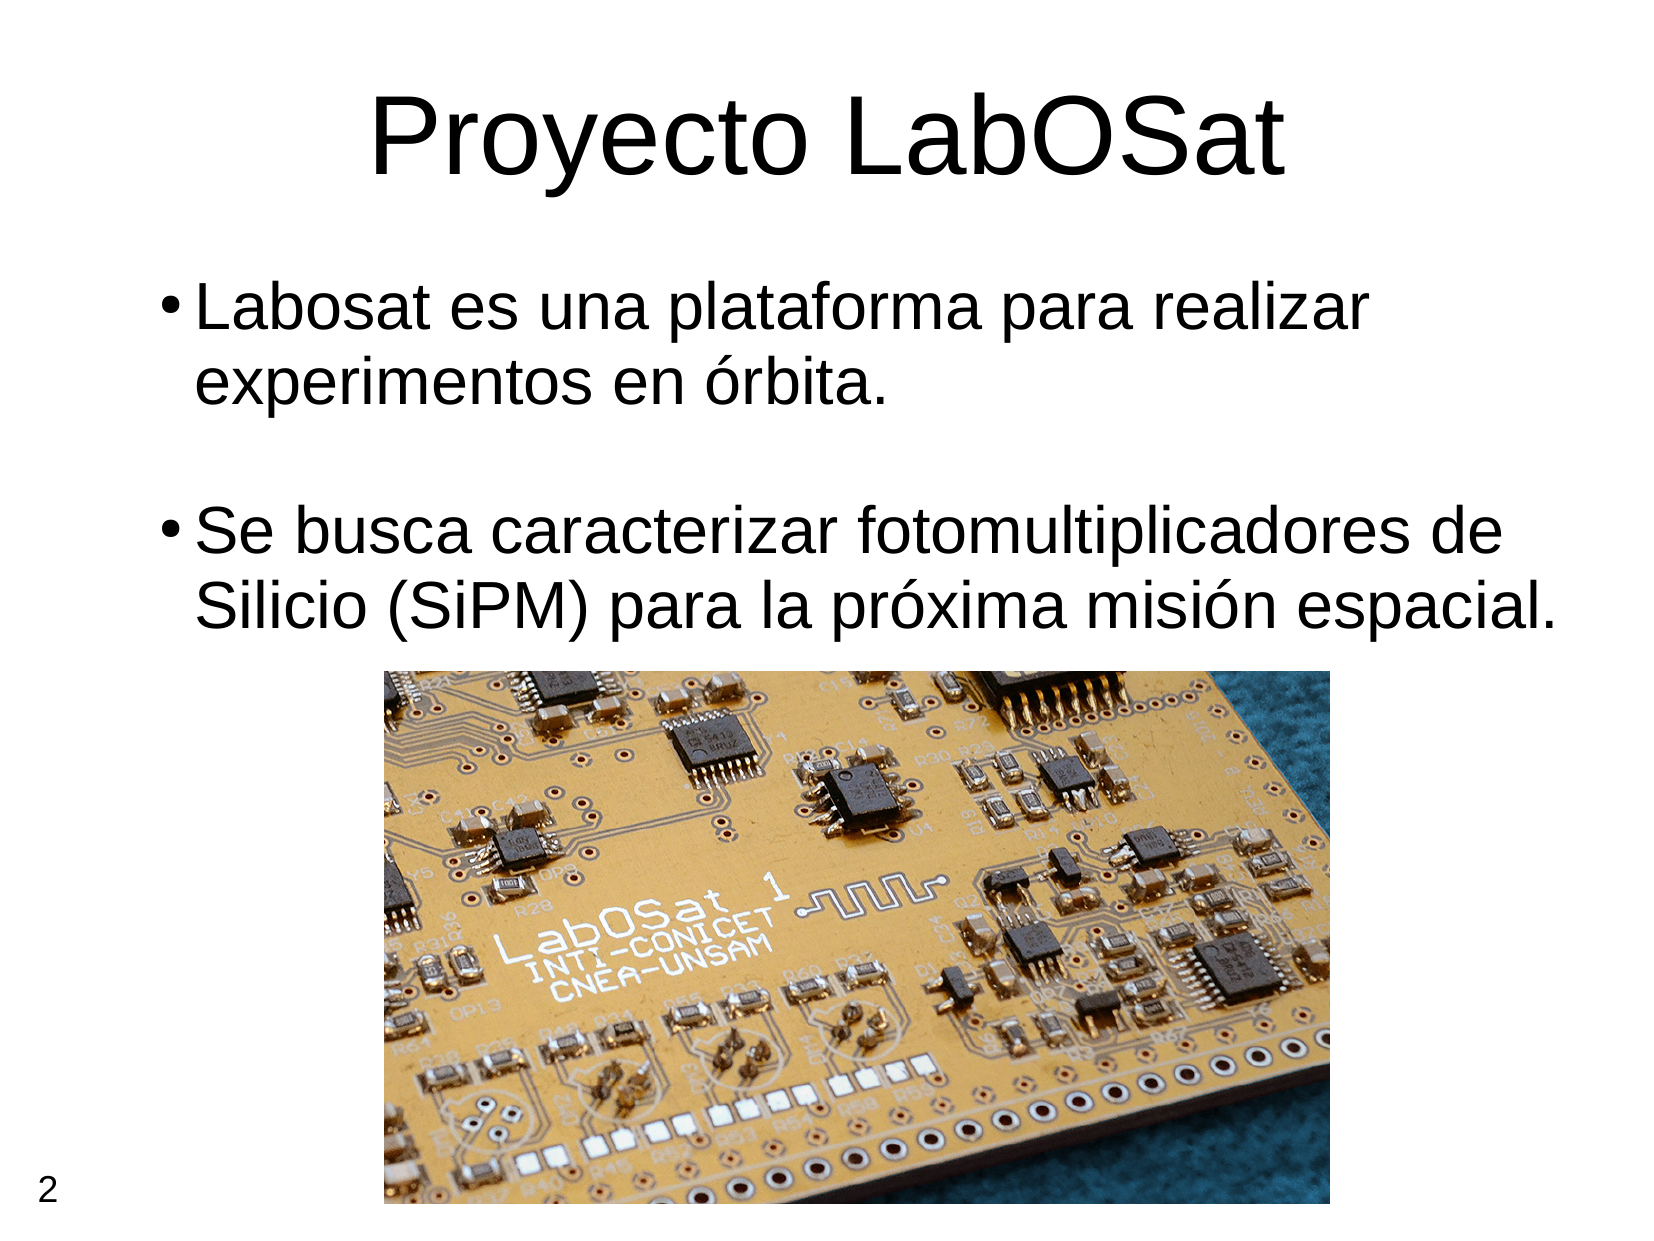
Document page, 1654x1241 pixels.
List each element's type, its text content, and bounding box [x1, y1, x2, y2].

text_box <number> [22, 1160, 681, 1222]
picture [384, 671, 1330, 1204]
text_box Proyecto LabOSat [82, 25, 1571, 233]
text_box Labosat es una plataforma para realizar experimentos en órbita. Se busca caracterizar fotomultiplicadores de Silicio (SiPM) para la próxima misión espacial. [144, 261, 1579, 651]
